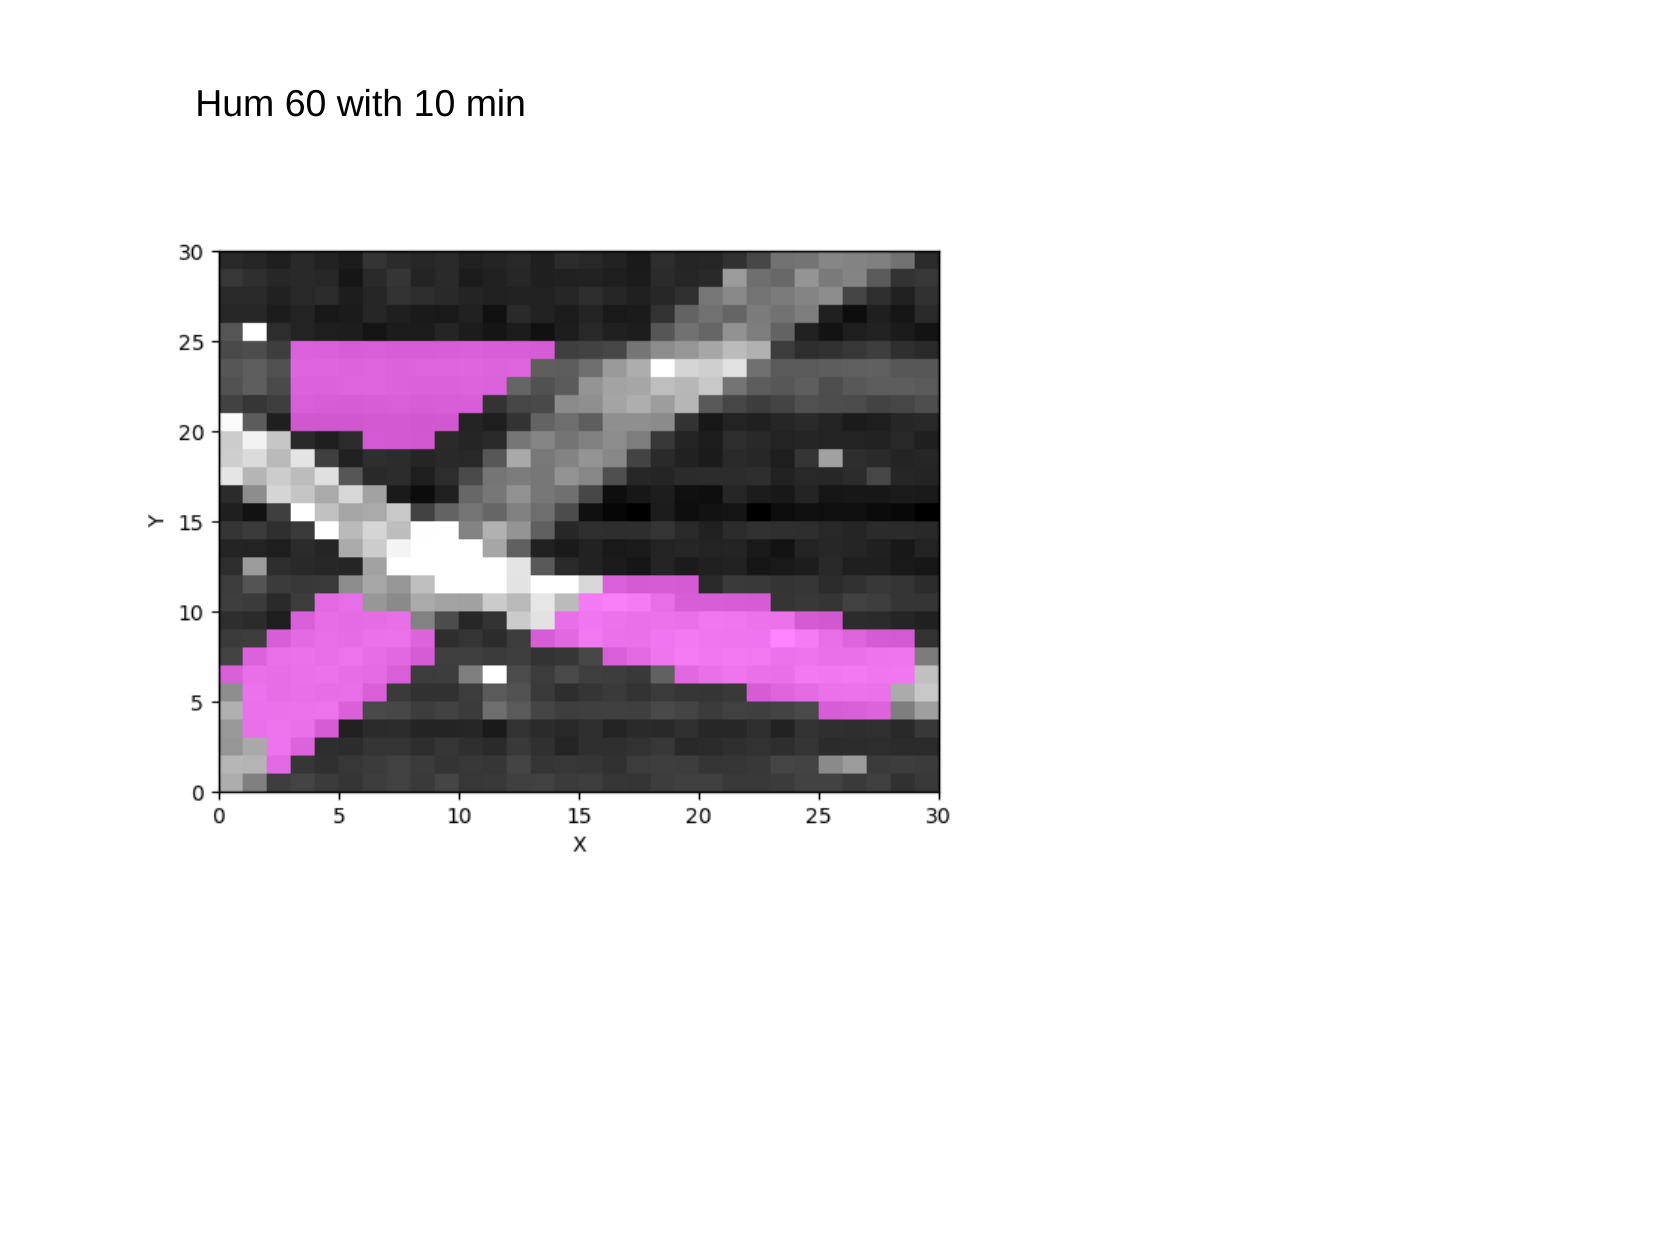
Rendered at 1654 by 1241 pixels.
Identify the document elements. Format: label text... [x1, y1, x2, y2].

text_box Hum 60 with 10 min [180, 75, 542, 132]
picture [75, 179, 1035, 900]
